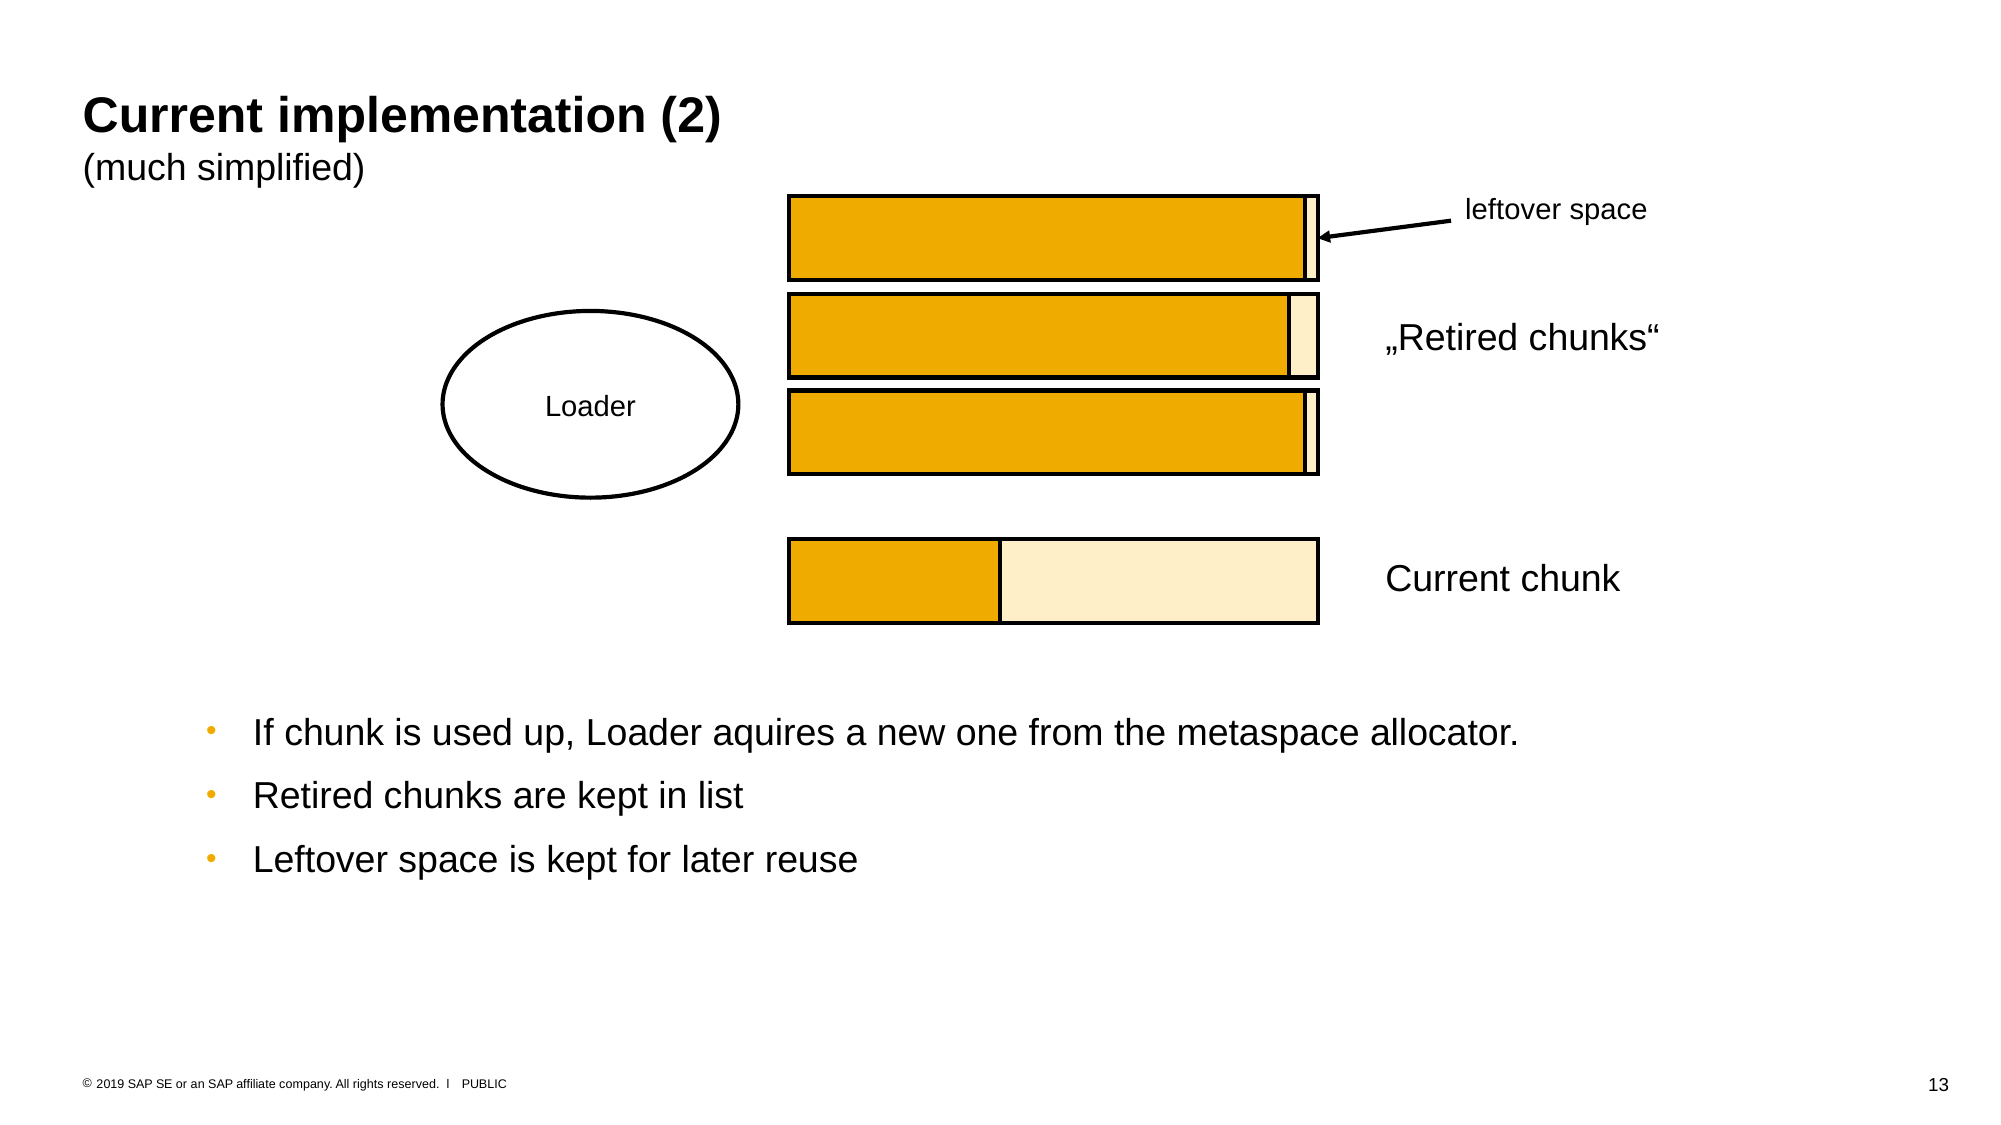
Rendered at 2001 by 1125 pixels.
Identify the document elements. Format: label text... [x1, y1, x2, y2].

text_box If chunk is used up, Loader aquires a new one from the metaspace allocator. Retired chunks are kept in list Leftover space is kept for later reuse [205, 707, 1747, 945]
text_box [788, 539, 1319, 623]
text_box [788, 196, 1319, 281]
text_box [788, 293, 1319, 378]
text_box „Retired chunks“ [1385, 312, 1661, 358]
text_box Loader [442, 310, 739, 498]
text_box [788, 390, 1319, 475]
text_box leftover space [1465, 190, 1648, 226]
title Current implementation (2) (much simplified) [82, 82, 1918, 189]
text_box Current chunk [1385, 554, 1621, 600]
